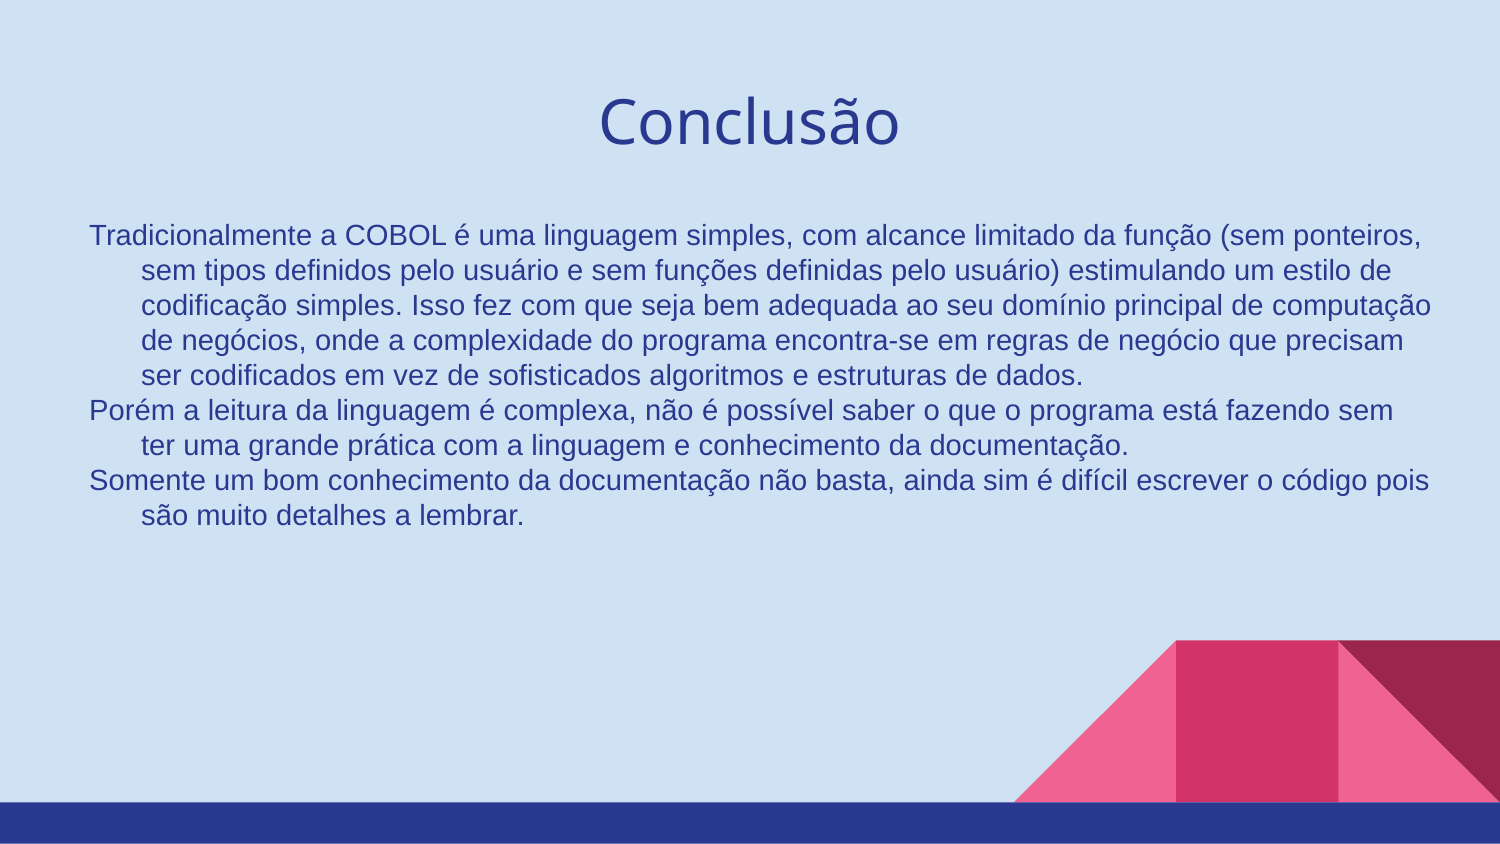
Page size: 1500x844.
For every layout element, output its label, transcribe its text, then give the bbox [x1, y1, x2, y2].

title Conclusão [51, 67, 1449, 167]
list Tradicionalmente a COBOL é uma linguagem simples, com alcance limitado da função (sem ponteiros, sem tipos definidos pelo usuário e sem funções definidas pelo usuário) estimulando um estilo de codificação simples. Isso fez com que seja bem adequada ao seu domínio principal de computação de negócios, onde a complexidade do programa encontra-se em regras de negócio que precisam ser codificados em vez de sofisticados algoritmos e estruturas de dados. Porém a leitura da linguagem é complexa, não é possível saber o que o programa está fazendo sem ter uma grande prática com a linguagem e conhecimento da documentação. Somente um bom conhecimento da documentação não basta, ainda sim é difícil escrever o código pois são muito detalhes a lembrar. [51, 201, 1449, 612]
